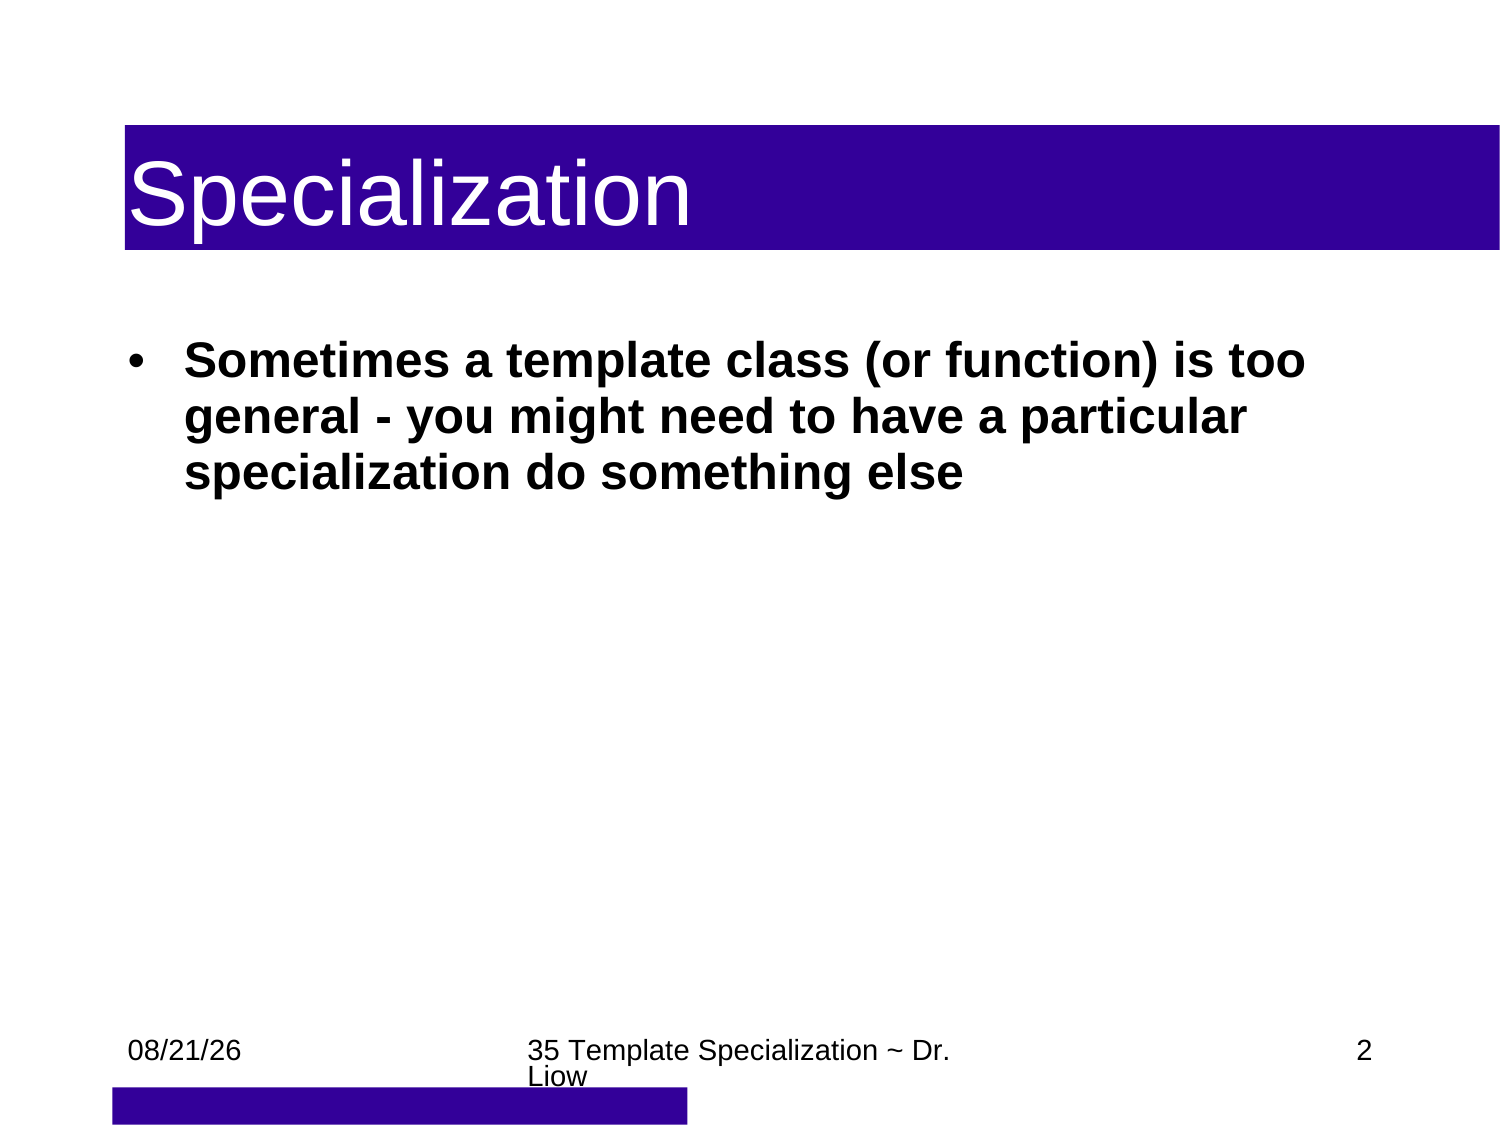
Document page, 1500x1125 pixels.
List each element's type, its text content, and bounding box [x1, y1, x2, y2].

title Specialization [112, 99, 1388, 288]
list Sometimes a template class (or function) is too general - you might need to have a particular specialization do something else [112, 324, 1388, 1001]
